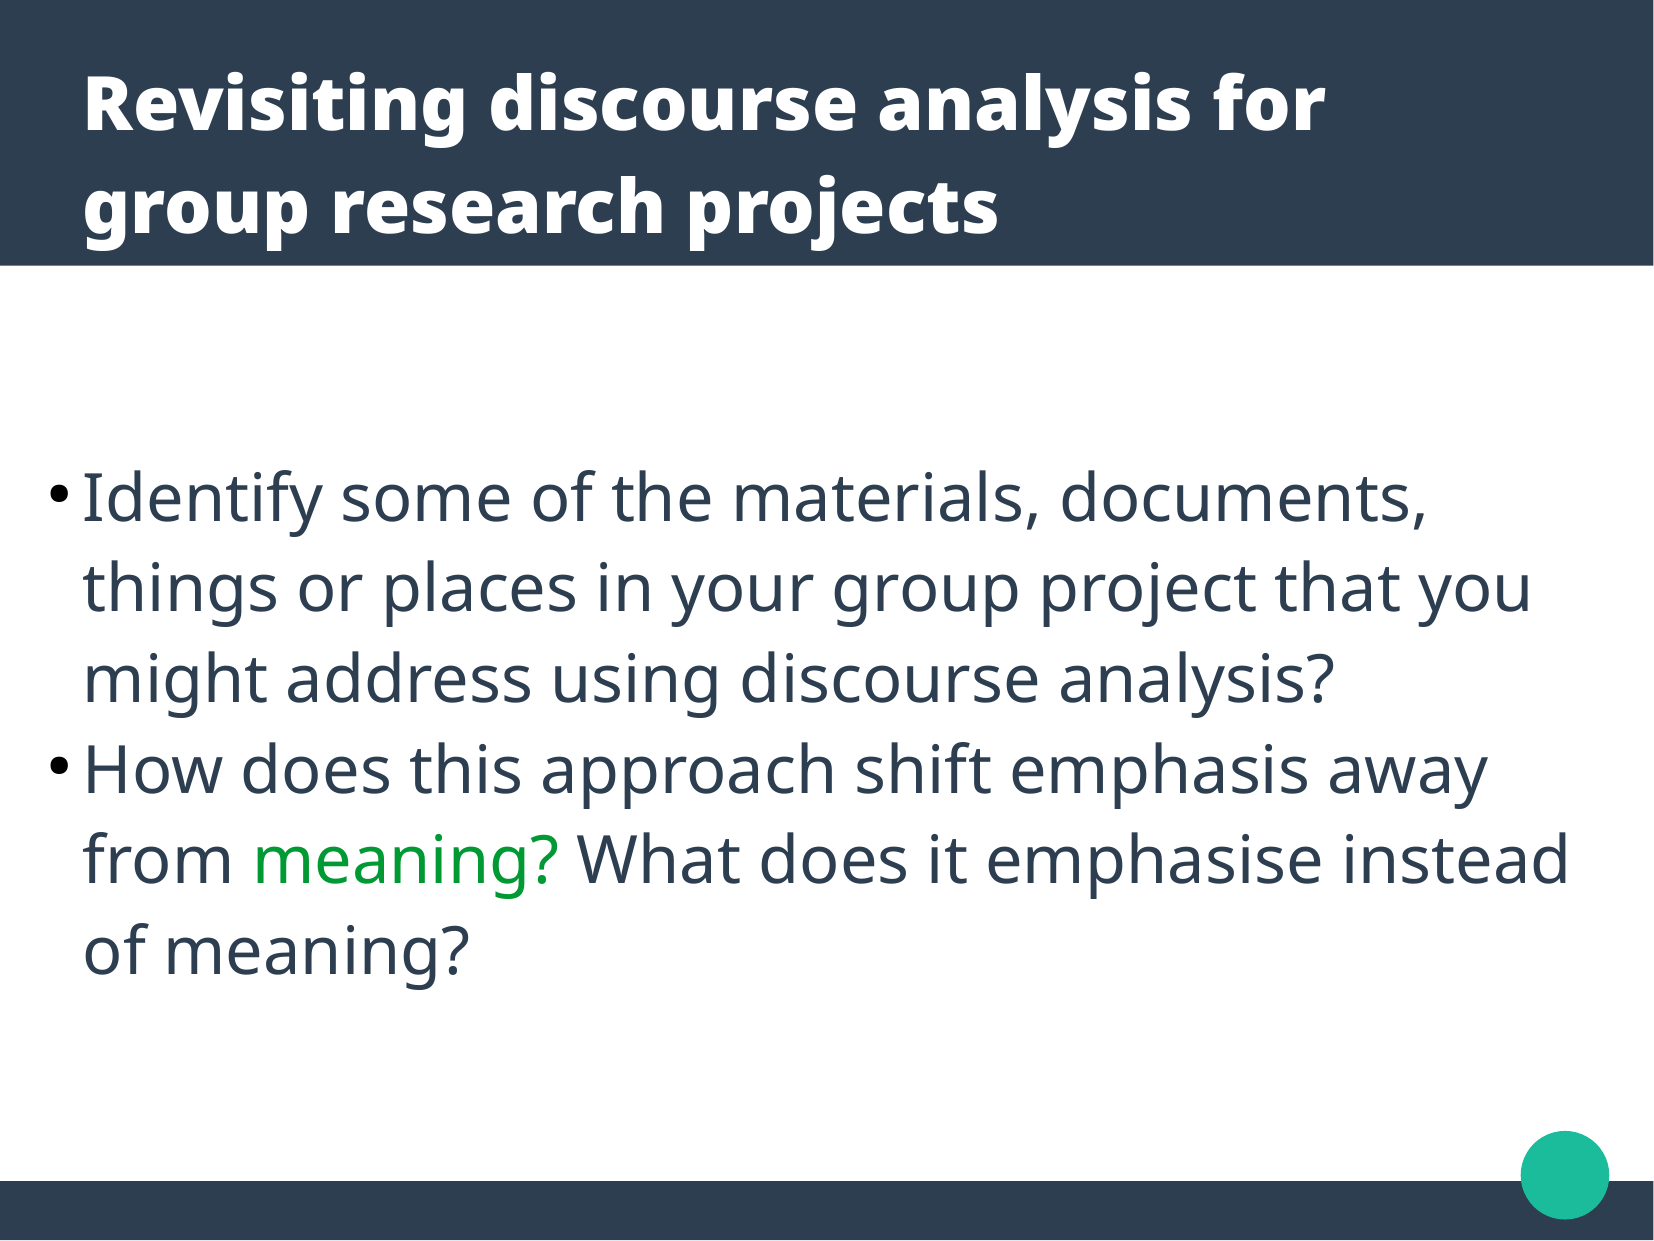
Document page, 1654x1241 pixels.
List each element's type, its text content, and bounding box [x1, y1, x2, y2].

subtitle Identify some of the materials, documents, things or places in your group project that you might address using discourse analysis? How does this approach shift emphasis away from meaning? What does it emphasise instead of meaning? [47, 357, 1583, 1087]
title Revisiting discourse analysis for group research projects [82, 49, 1571, 257]
